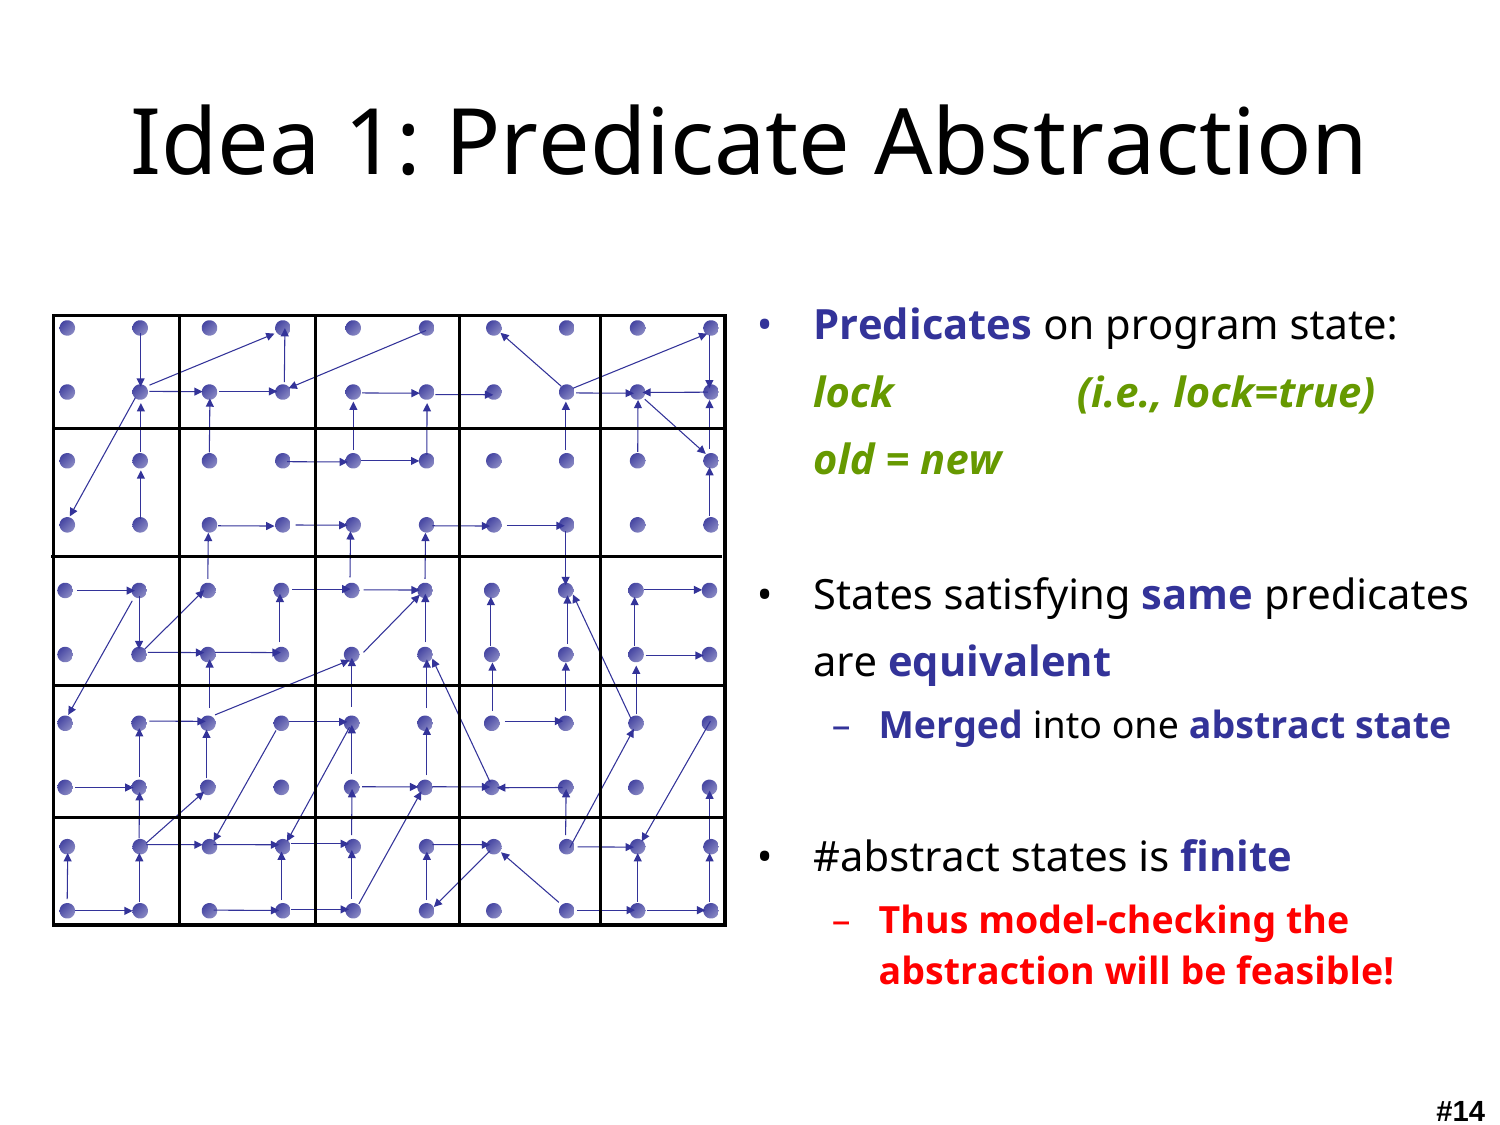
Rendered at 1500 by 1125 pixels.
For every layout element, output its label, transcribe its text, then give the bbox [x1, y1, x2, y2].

text_box [343, 779, 360, 795]
text_box [559, 384, 575, 400]
text_box [274, 646, 290, 663]
text_box [132, 582, 147, 599]
text_box [275, 453, 291, 469]
text_box [630, 838, 646, 855]
text_box [57, 646, 73, 663]
text_box [418, 320, 435, 336]
text_box [628, 715, 644, 731]
text_box [630, 903, 646, 919]
text_box [484, 715, 500, 731]
text_box [701, 779, 718, 795]
text_box [345, 453, 361, 469]
text_box [201, 320, 218, 336]
text_box [131, 779, 147, 795]
text_box [418, 517, 435, 533]
text_box [132, 517, 148, 533]
text_box [703, 320, 719, 336]
text_box [132, 903, 148, 919]
text_box [200, 779, 216, 796]
text_box [703, 384, 719, 400]
title Idea 1: Predicate Abstraction [24, 45, 1476, 233]
text_box [59, 903, 75, 919]
text_box [559, 453, 575, 469]
text_box [200, 715, 216, 731]
text_box [486, 838, 502, 855]
text_box [132, 320, 148, 336]
text_box [131, 647, 147, 663]
text_box [558, 715, 574, 731]
text_box [418, 838, 435, 854]
text_box [558, 779, 574, 795]
text_box [701, 646, 718, 663]
text_box [202, 384, 218, 400]
text_box [275, 517, 291, 533]
text_box [273, 715, 290, 731]
text_box [201, 838, 218, 855]
text_box [418, 384, 435, 400]
text_box [57, 779, 73, 796]
text_box [486, 903, 502, 919]
text_box [131, 715, 147, 731]
text_box [703, 517, 719, 533]
text_box [132, 384, 148, 400]
text_box [59, 453, 76, 469]
text_box [484, 779, 500, 796]
text_box [59, 384, 76, 400]
text_box [345, 517, 361, 533]
text_box Predicates on program state: lock (i.e., lock=true) old = new States satisfying same predicates are equivalent Merged into one abstract state #abstract states is finite Thus model-checking the abstraction will be feasible! [742, 287, 1488, 915]
text_box [558, 583, 574, 598]
text_box [59, 838, 76, 855]
text_box [630, 384, 645, 400]
text_box [345, 903, 361, 919]
text_box [345, 838, 361, 854]
text_box [559, 320, 575, 336]
text_box [132, 453, 148, 469]
text_box [132, 838, 148, 855]
text_box [275, 903, 291, 919]
text_box [629, 517, 646, 533]
text_box [417, 646, 433, 663]
text_box [628, 582, 644, 599]
text_box [703, 453, 719, 469]
text_box [628, 646, 644, 663]
text_box [419, 453, 435, 469]
text_box [701, 582, 718, 599]
text_box [59, 517, 76, 533]
text_box [486, 453, 502, 469]
text_box [558, 646, 574, 663]
text_box [559, 903, 575, 919]
text_box [201, 517, 218, 533]
text_box [200, 582, 216, 599]
text_box [486, 517, 502, 533]
text_box [201, 453, 218, 469]
text_box [484, 646, 500, 663]
text_box [559, 517, 575, 533]
text_box [629, 453, 646, 469]
text_box [345, 384, 361, 400]
text_box [417, 582, 433, 598]
text_box [559, 838, 575, 855]
text_box [275, 838, 291, 855]
text_box [344, 715, 360, 731]
text_box [418, 903, 435, 919]
text_box [701, 715, 718, 731]
text_box [200, 646, 216, 663]
text_box [628, 779, 644, 796]
text_box [486, 384, 502, 400]
text_box [273, 582, 290, 598]
text_box [57, 715, 73, 731]
text_box [703, 838, 719, 855]
text_box [703, 903, 719, 919]
text_box [417, 715, 433, 731]
text_box [343, 646, 360, 662]
text_box [201, 903, 218, 919]
text_box [345, 320, 361, 336]
text_box [484, 582, 500, 599]
text_box [57, 582, 73, 599]
text_box [275, 320, 291, 335]
text_box [417, 779, 433, 796]
text_box [275, 384, 291, 400]
text_box [344, 582, 360, 599]
text_box [59, 320, 76, 336]
text_box [629, 320, 646, 336]
text_box [486, 320, 502, 336]
text_box [273, 779, 290, 796]
